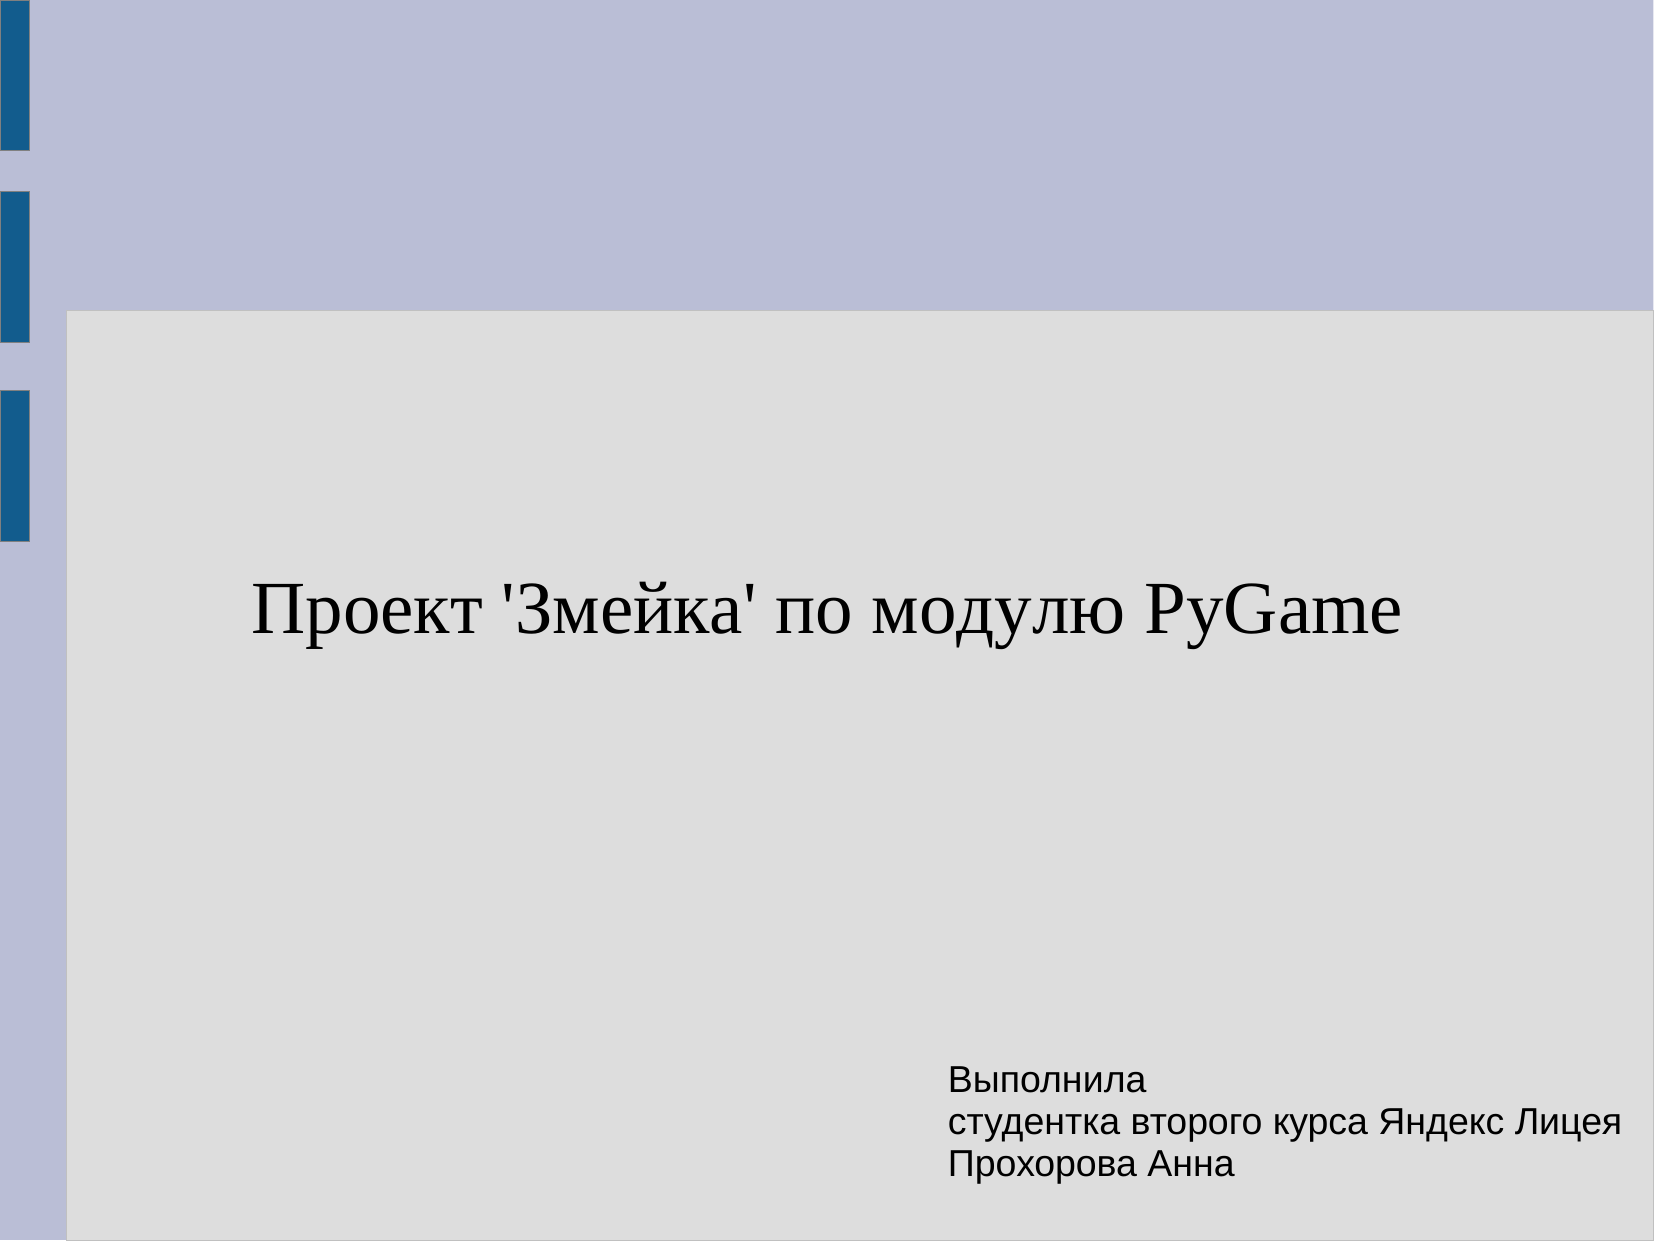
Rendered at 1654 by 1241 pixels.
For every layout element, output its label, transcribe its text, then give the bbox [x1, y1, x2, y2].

subtitle Проект 'Змейка' по модулю PyGame [121, 91, 1534, 1127]
text_box Выполнила студентка второго курса Яндекс Лицея Прохорова Анна [933, 1051, 1654, 1235]
